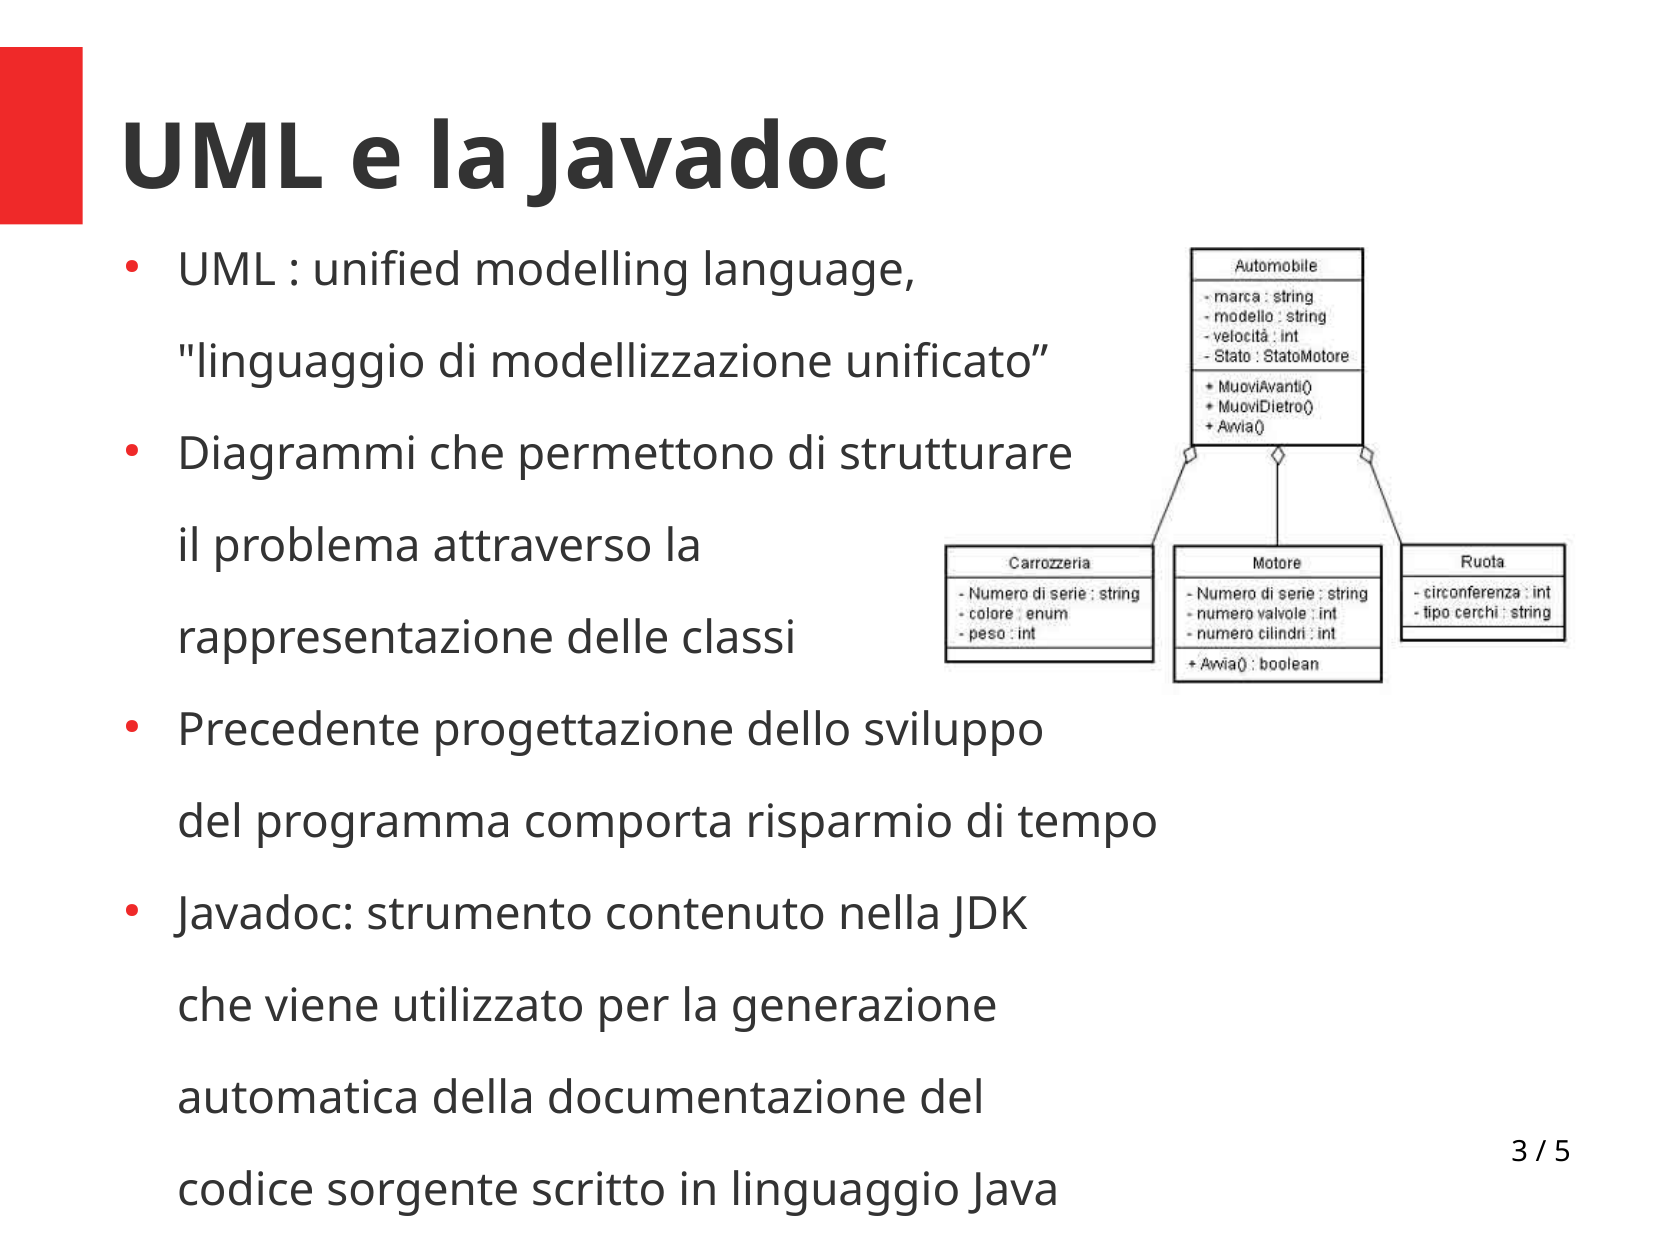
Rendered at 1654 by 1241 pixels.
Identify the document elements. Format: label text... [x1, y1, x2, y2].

list UML : unified modelling language, "linguaggio di modellizzazione unificato” Diagrammi che permettono di strutturare il problema attraverso la rappresentazione delle classi Precedente progettazione dello sviluppo del programma comporta risparmio di tempo Javadoc: strumento contenuto nella JDK che viene utilizzato per la generazione automatica della documentazione del codice sorgente scritto in linguaggio Java [106, 236, 1524, 650]
picture [933, 236, 1578, 695]
title UML e la Javadoc [118, 49, 1571, 236]
